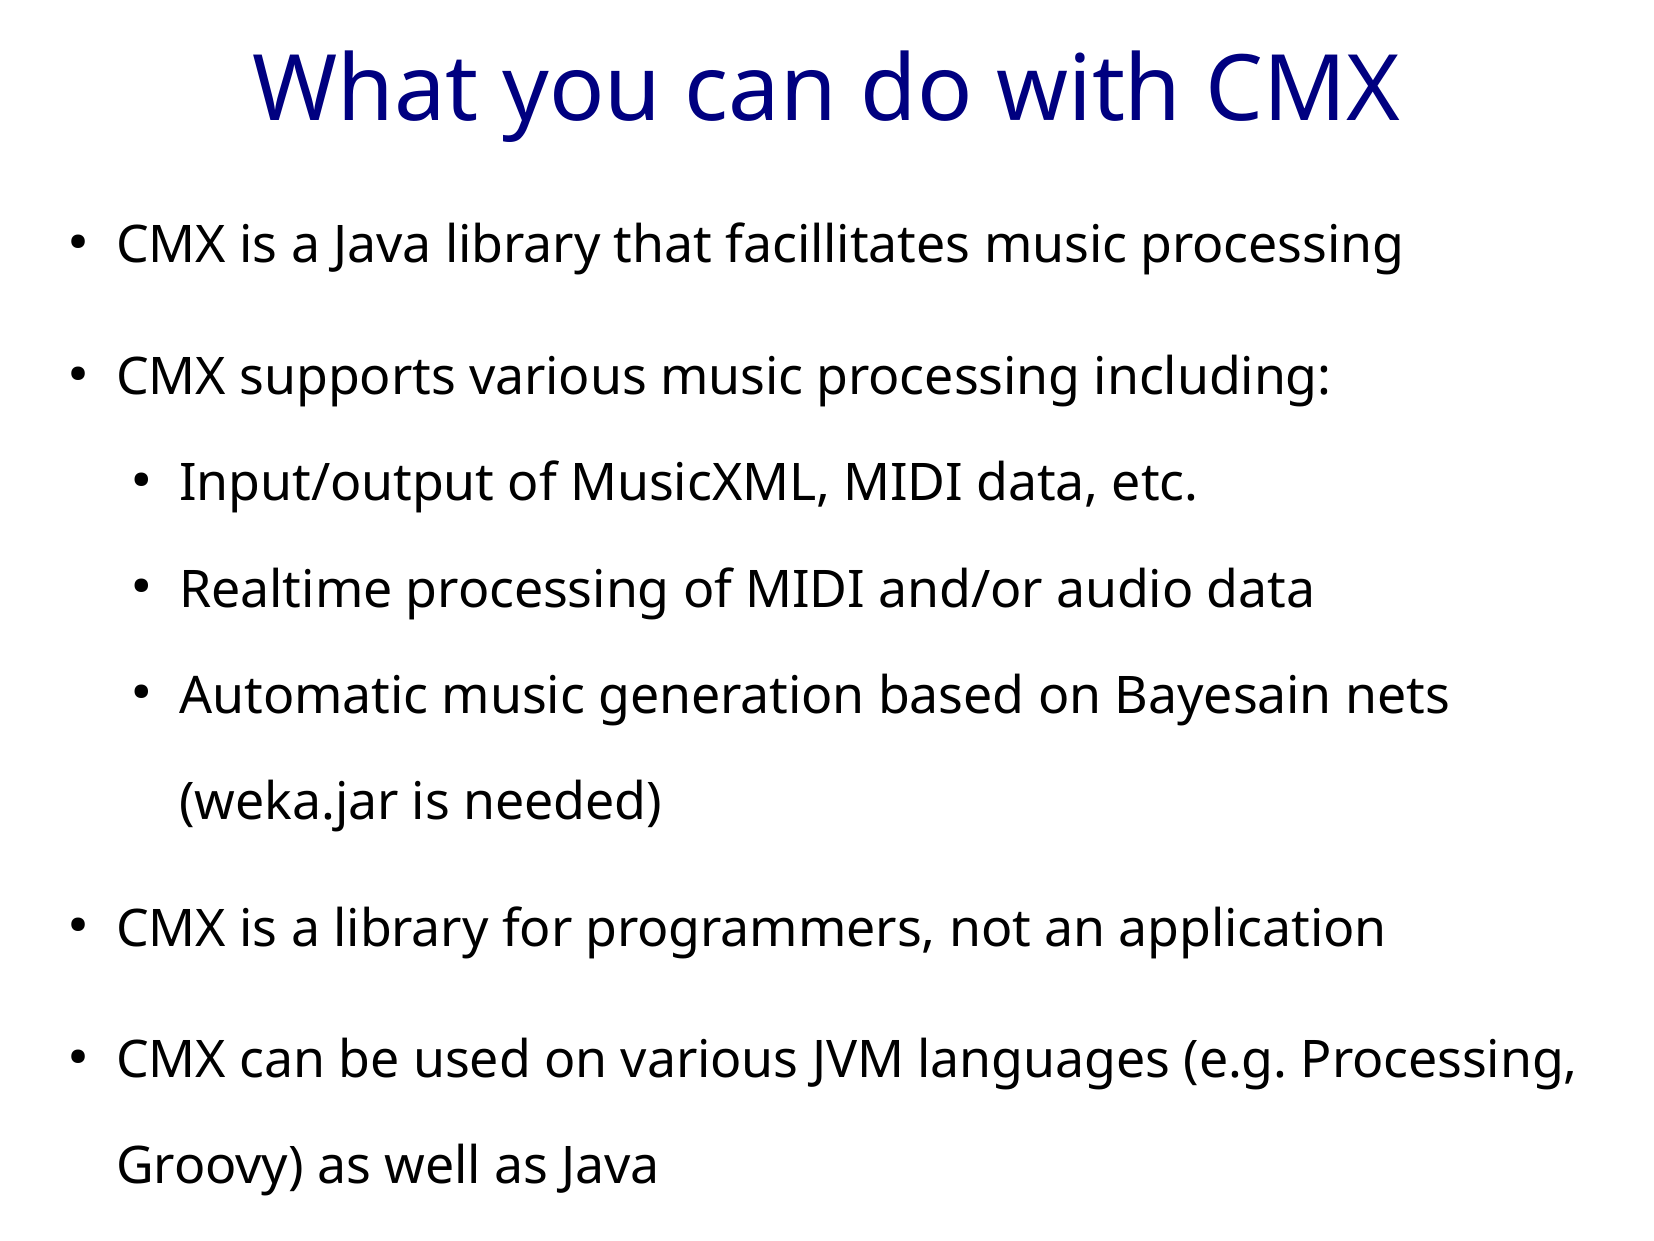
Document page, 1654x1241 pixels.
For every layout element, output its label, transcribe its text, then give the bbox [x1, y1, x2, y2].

title What you can do with CMX [82, 35, 1571, 135]
list CMX is a Java library that facillitates music processing CMX supports various music processing including: Input/output of MusicXML, MIDI data, etc. Realtime processing of MIDI and/or audio data Automatic music generation based on Bayesain nets (weka.jar is needed) CMX is a library for programmers, not an application CMX can be used on various JVM languages (e.g. Processing, Groovy) as well as Java [53, 172, 1625, 1211]
